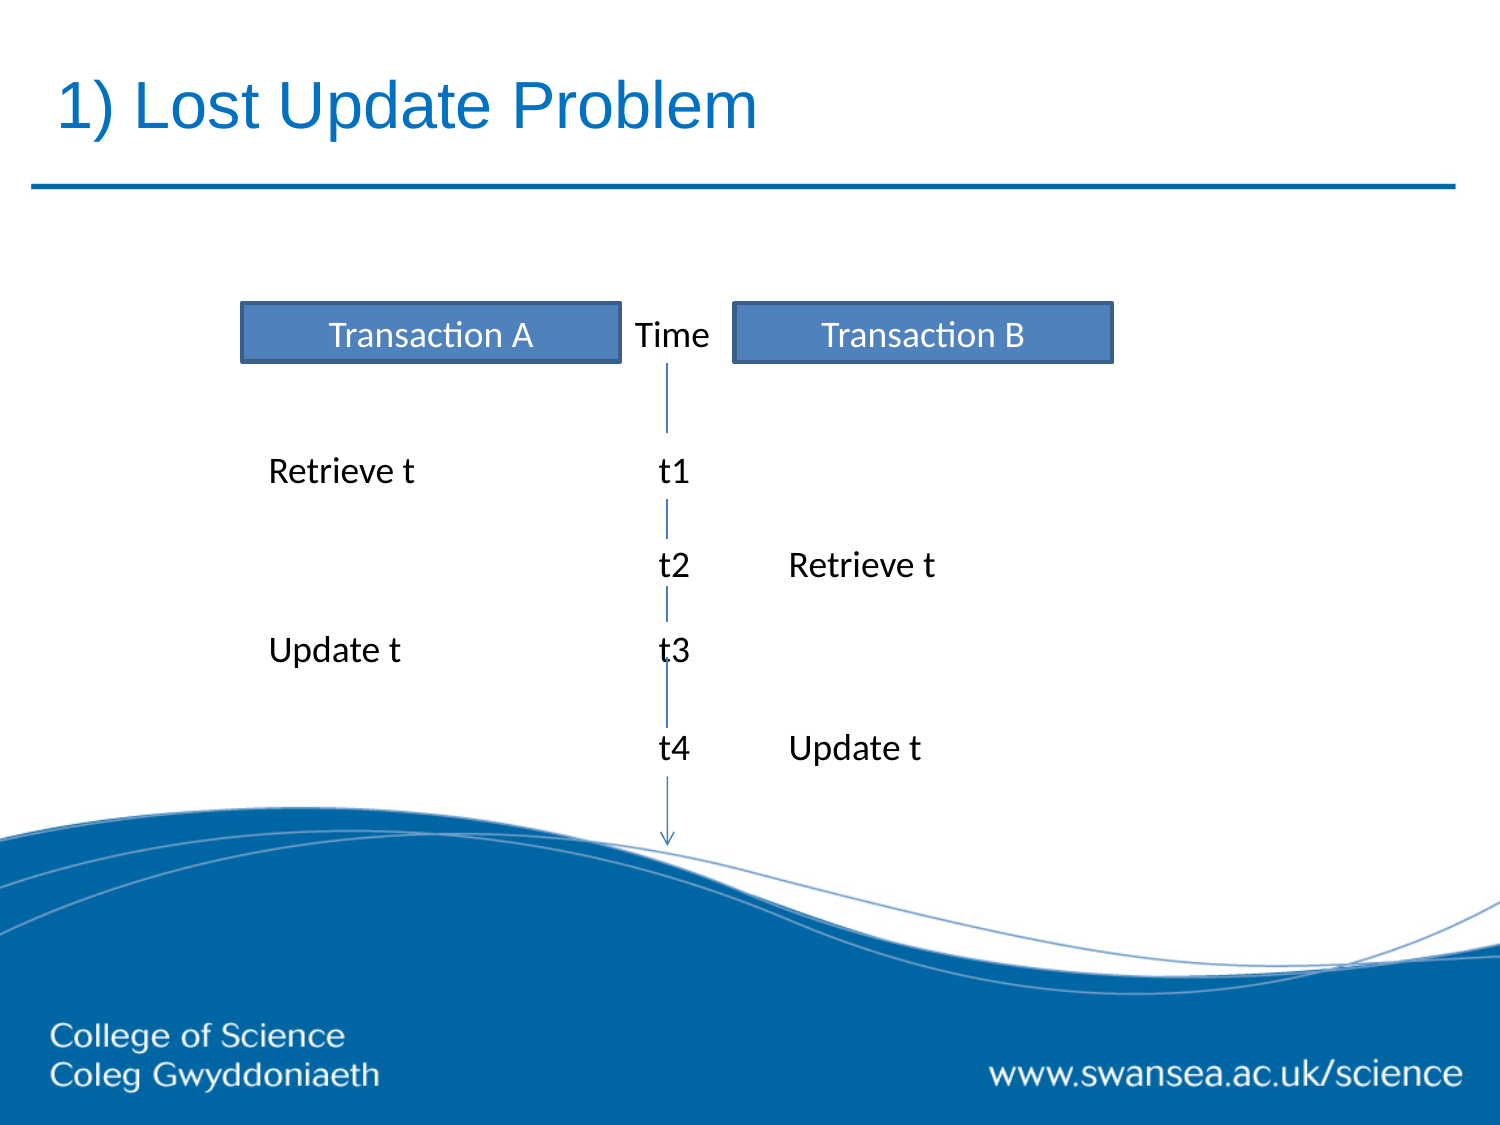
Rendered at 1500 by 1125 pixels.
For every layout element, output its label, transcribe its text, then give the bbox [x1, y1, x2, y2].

text_box Transaction A [242, 302, 620, 362]
text_box t1 [643, 438, 759, 499]
text_box t4 [643, 715, 759, 776]
text_box t2 [643, 532, 759, 592]
text_box Retrieve t [773, 532, 1105, 592]
text_box Transaction B [734, 303, 1113, 363]
picture [0, 0, 1500, 1125]
text_box Retrieve t [253, 438, 585, 499]
text_box t3 [643, 617, 759, 678]
text_box Time [620, 302, 735, 363]
text_box Update t [253, 617, 585, 678]
text_box Update t [773, 715, 1105, 776]
text_box 1) Lost Update Problem [41, 54, 1164, 150]
